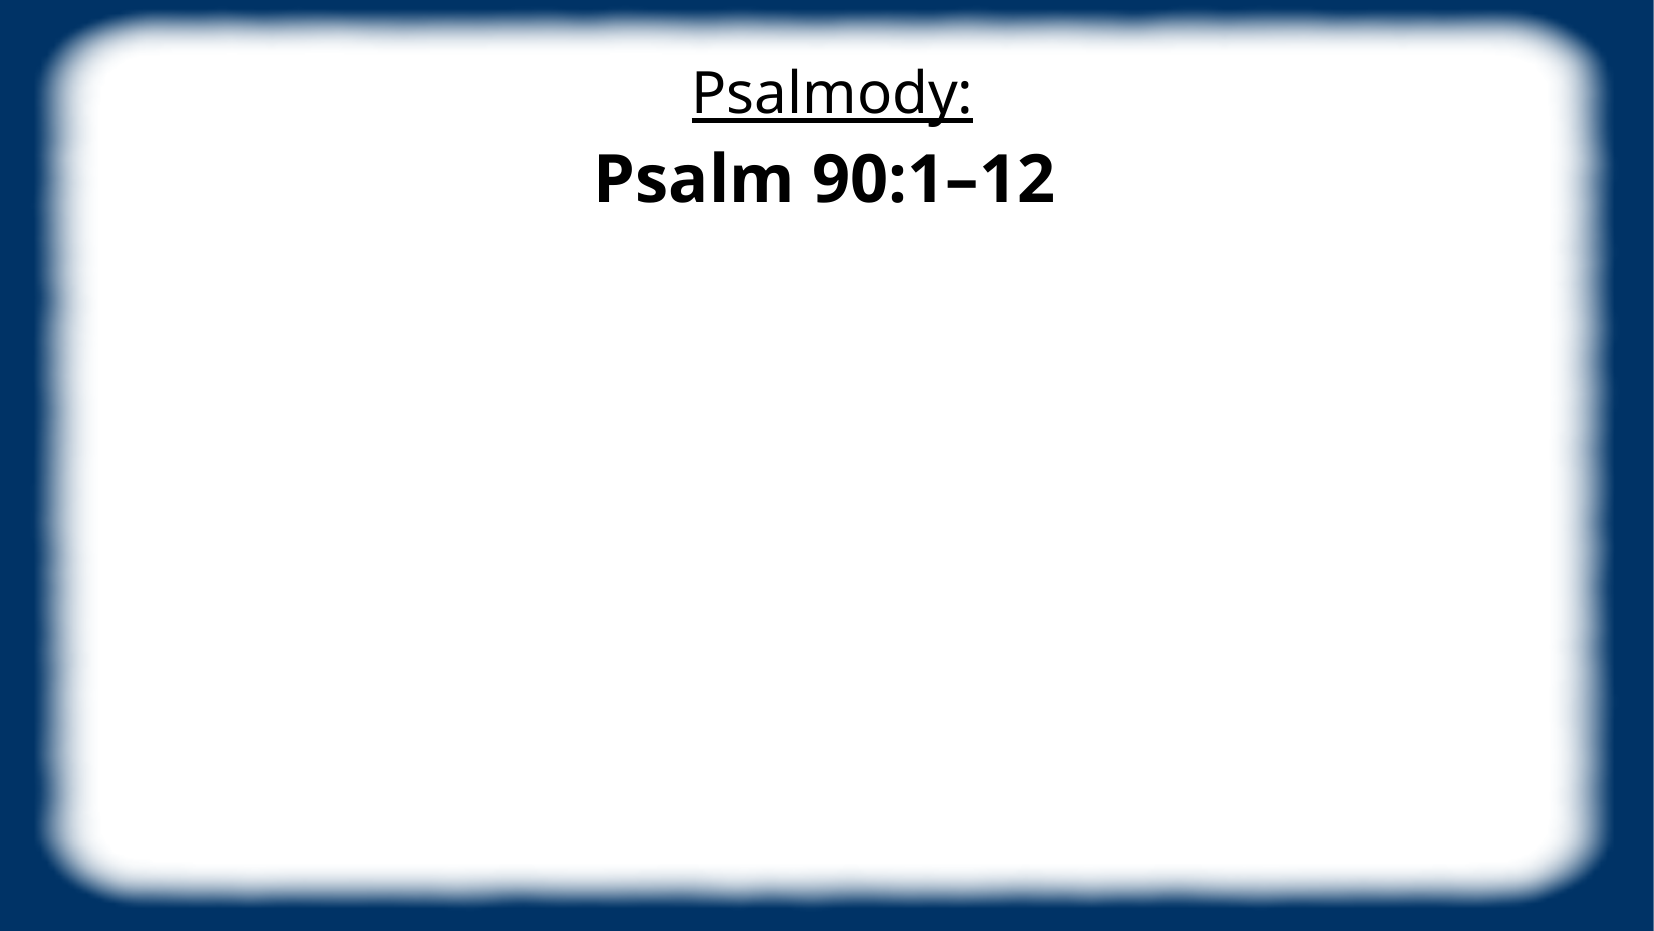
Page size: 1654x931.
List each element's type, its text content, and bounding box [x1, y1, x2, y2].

text_box Psalmody: Psalm 90:1–12 [105, 44, 1561, 226]
picture [0, 0, 1654, 931]
